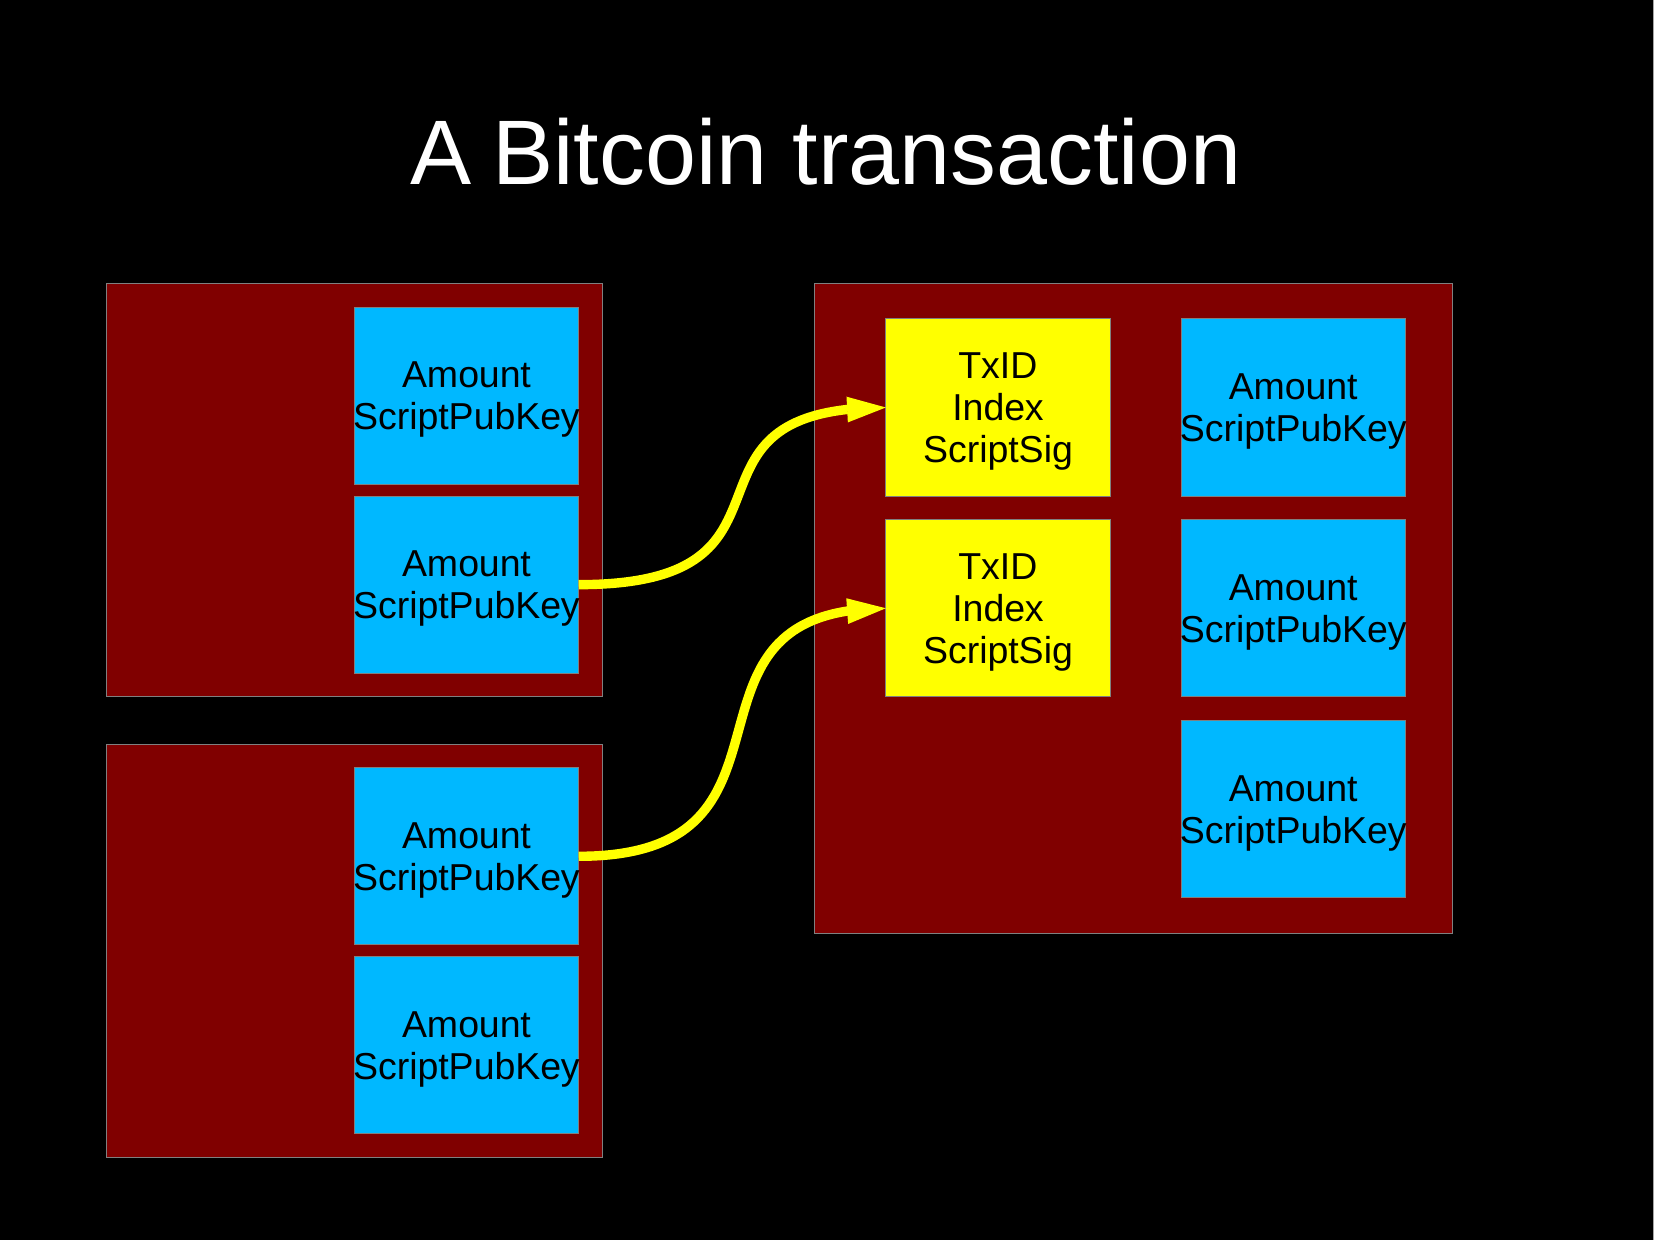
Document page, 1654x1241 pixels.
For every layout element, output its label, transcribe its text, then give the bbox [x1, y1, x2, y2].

text_box Amount ScriptPubKey [354, 496, 579, 674]
title A Bitcoin transaction [82, 49, 1571, 257]
text_box [814, 283, 1453, 934]
text_box Amount ScriptPubKey [354, 767, 579, 945]
text_box TxID Index ScriptSig [885, 318, 1111, 497]
text_box Amount ScriptPubKey [1181, 519, 1406, 697]
text_box [106, 744, 603, 1158]
text_box Amount ScriptPubKey [1181, 318, 1406, 497]
text_box Amount ScriptPubKey [354, 956, 579, 1134]
text_box Amount ScriptPubKey [354, 307, 579, 485]
text_box [106, 283, 603, 697]
text_box TxID Index ScriptSig [885, 519, 1111, 697]
text_box Amount ScriptPubKey [1181, 720, 1406, 898]
